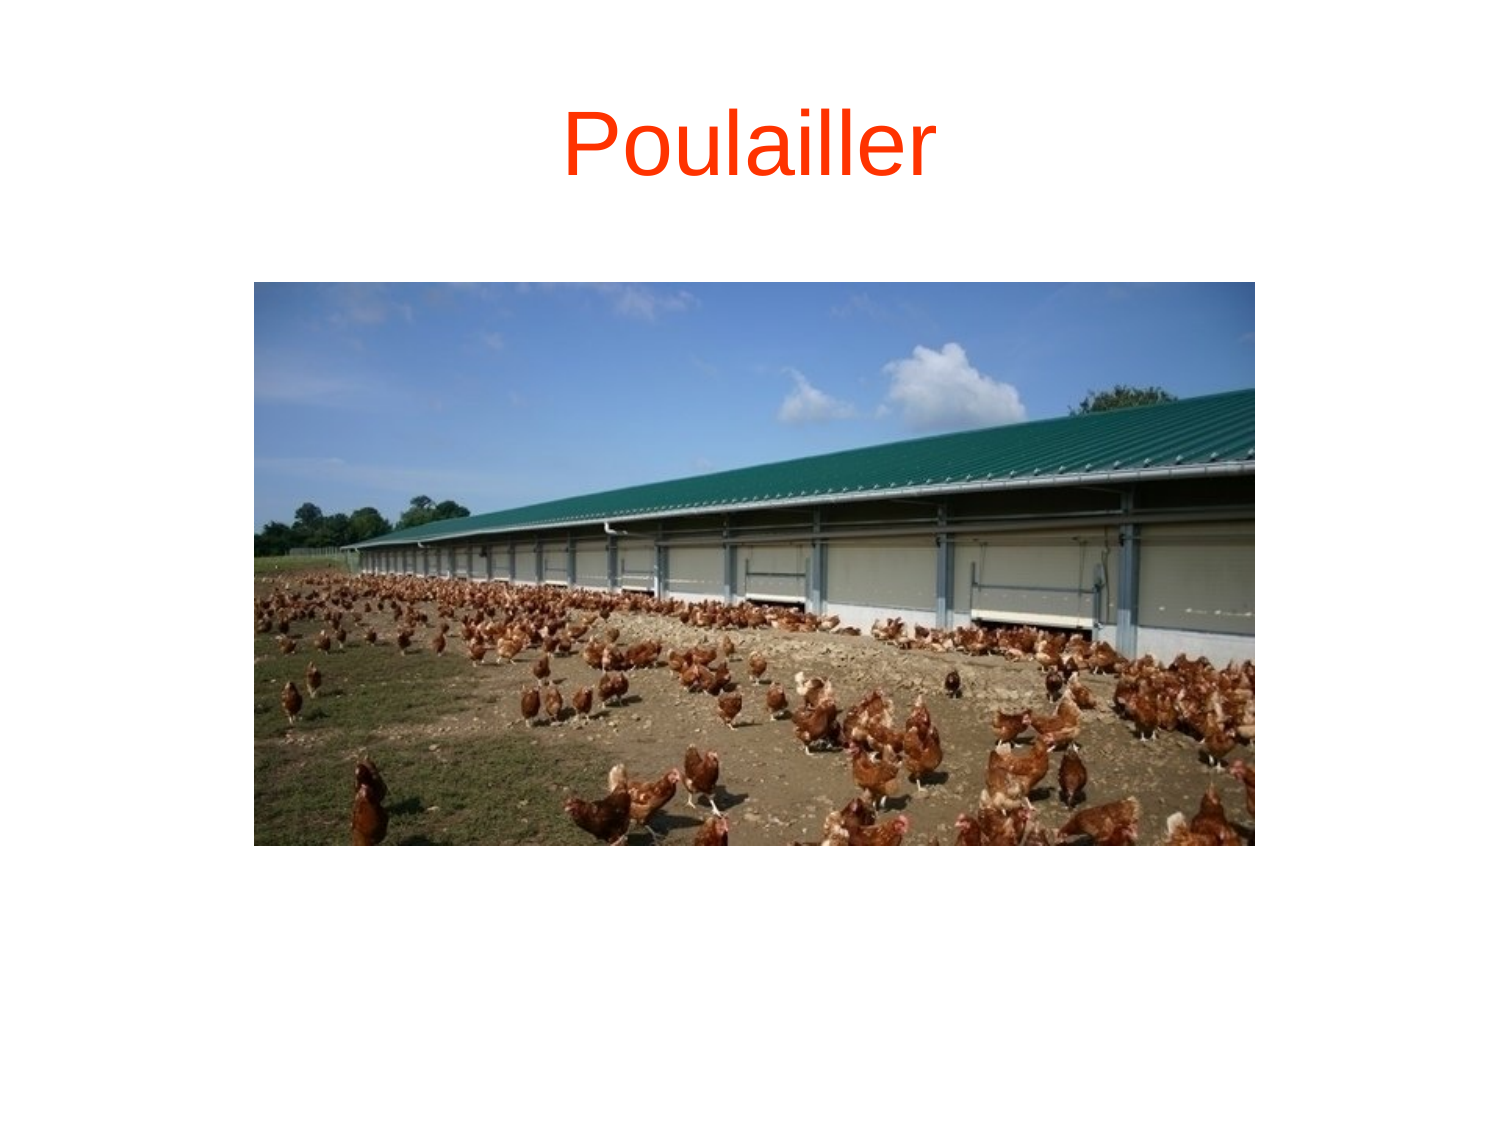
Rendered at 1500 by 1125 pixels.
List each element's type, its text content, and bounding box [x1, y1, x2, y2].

title Poulailler [75, 45, 1426, 233]
picture [254, 282, 1255, 846]
